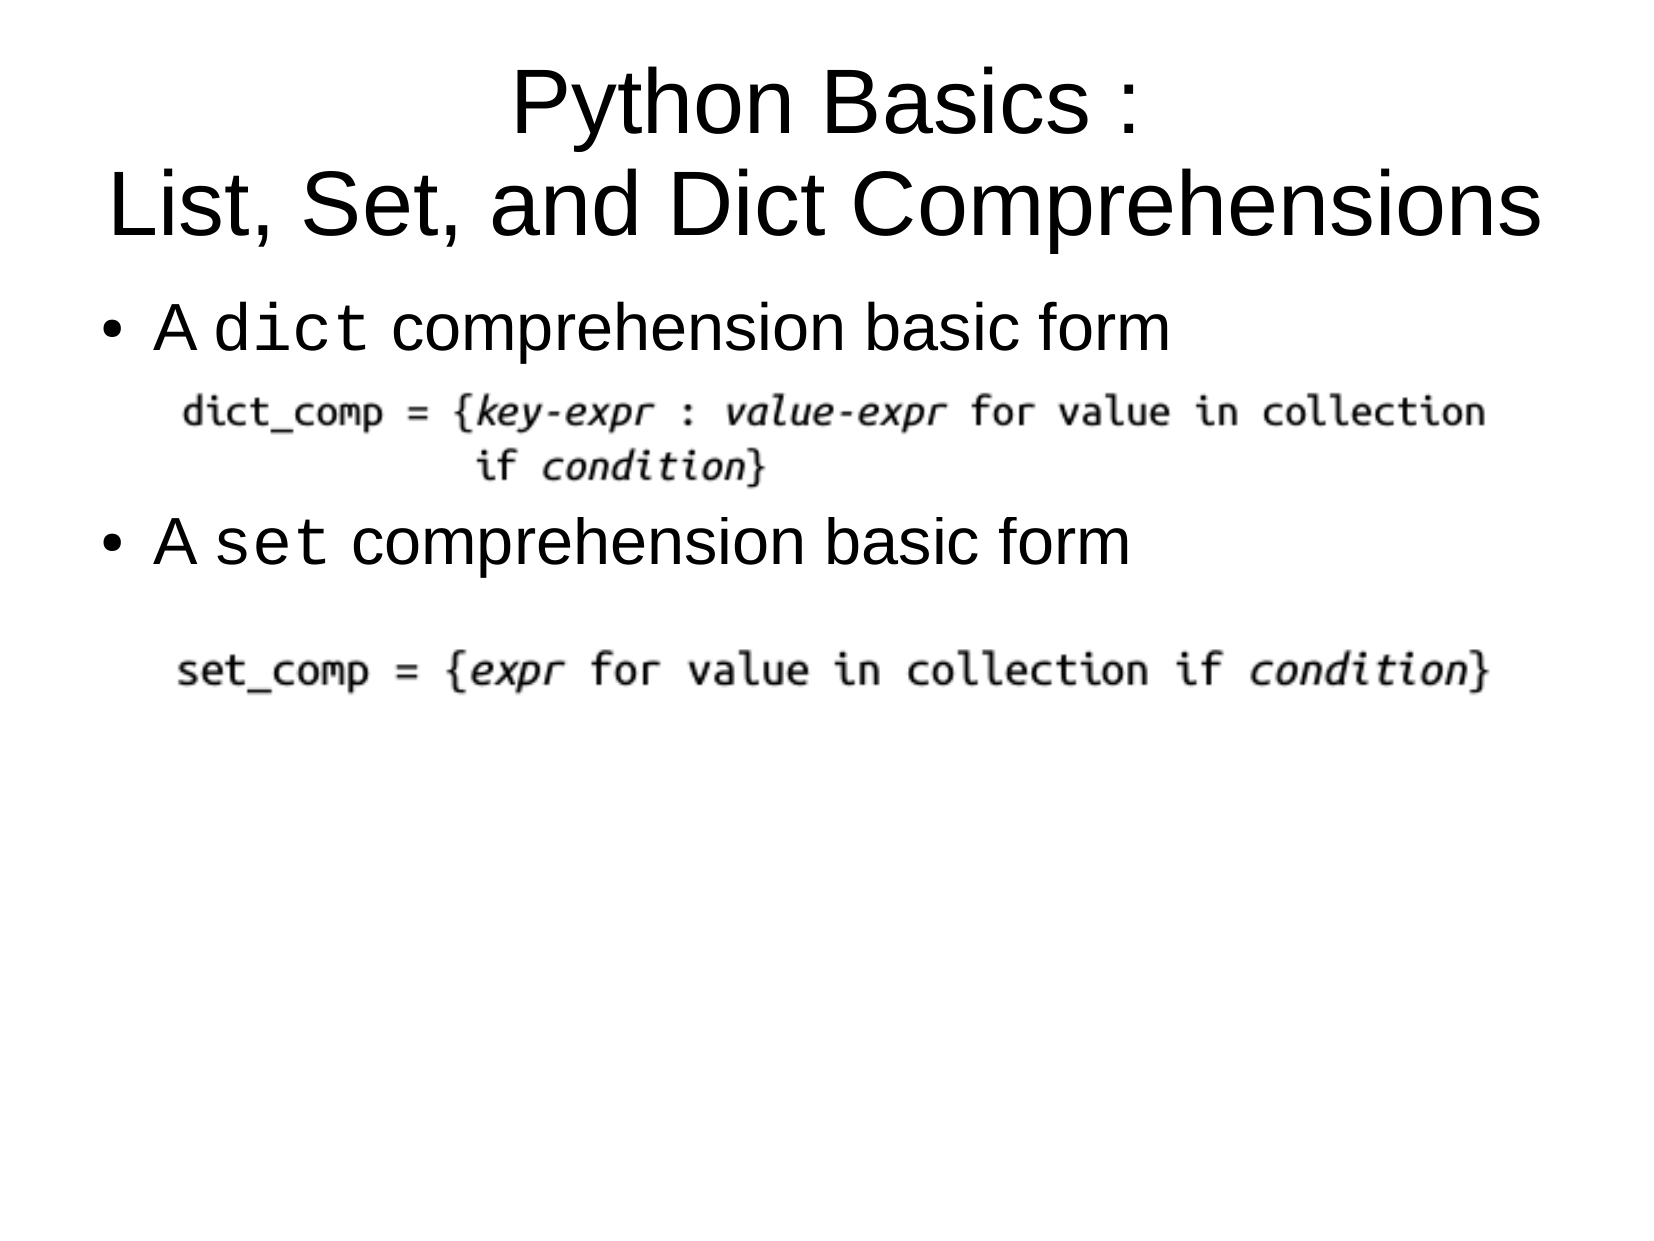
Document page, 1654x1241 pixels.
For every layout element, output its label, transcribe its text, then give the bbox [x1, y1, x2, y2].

title Python Basics : List, Set, and Dict Comprehensions [82, 49, 1571, 257]
picture [176, 387, 1510, 517]
list A dict comprehension basic form A set comprehension basic form [82, 290, 1571, 1010]
picture [152, 638, 1517, 723]
